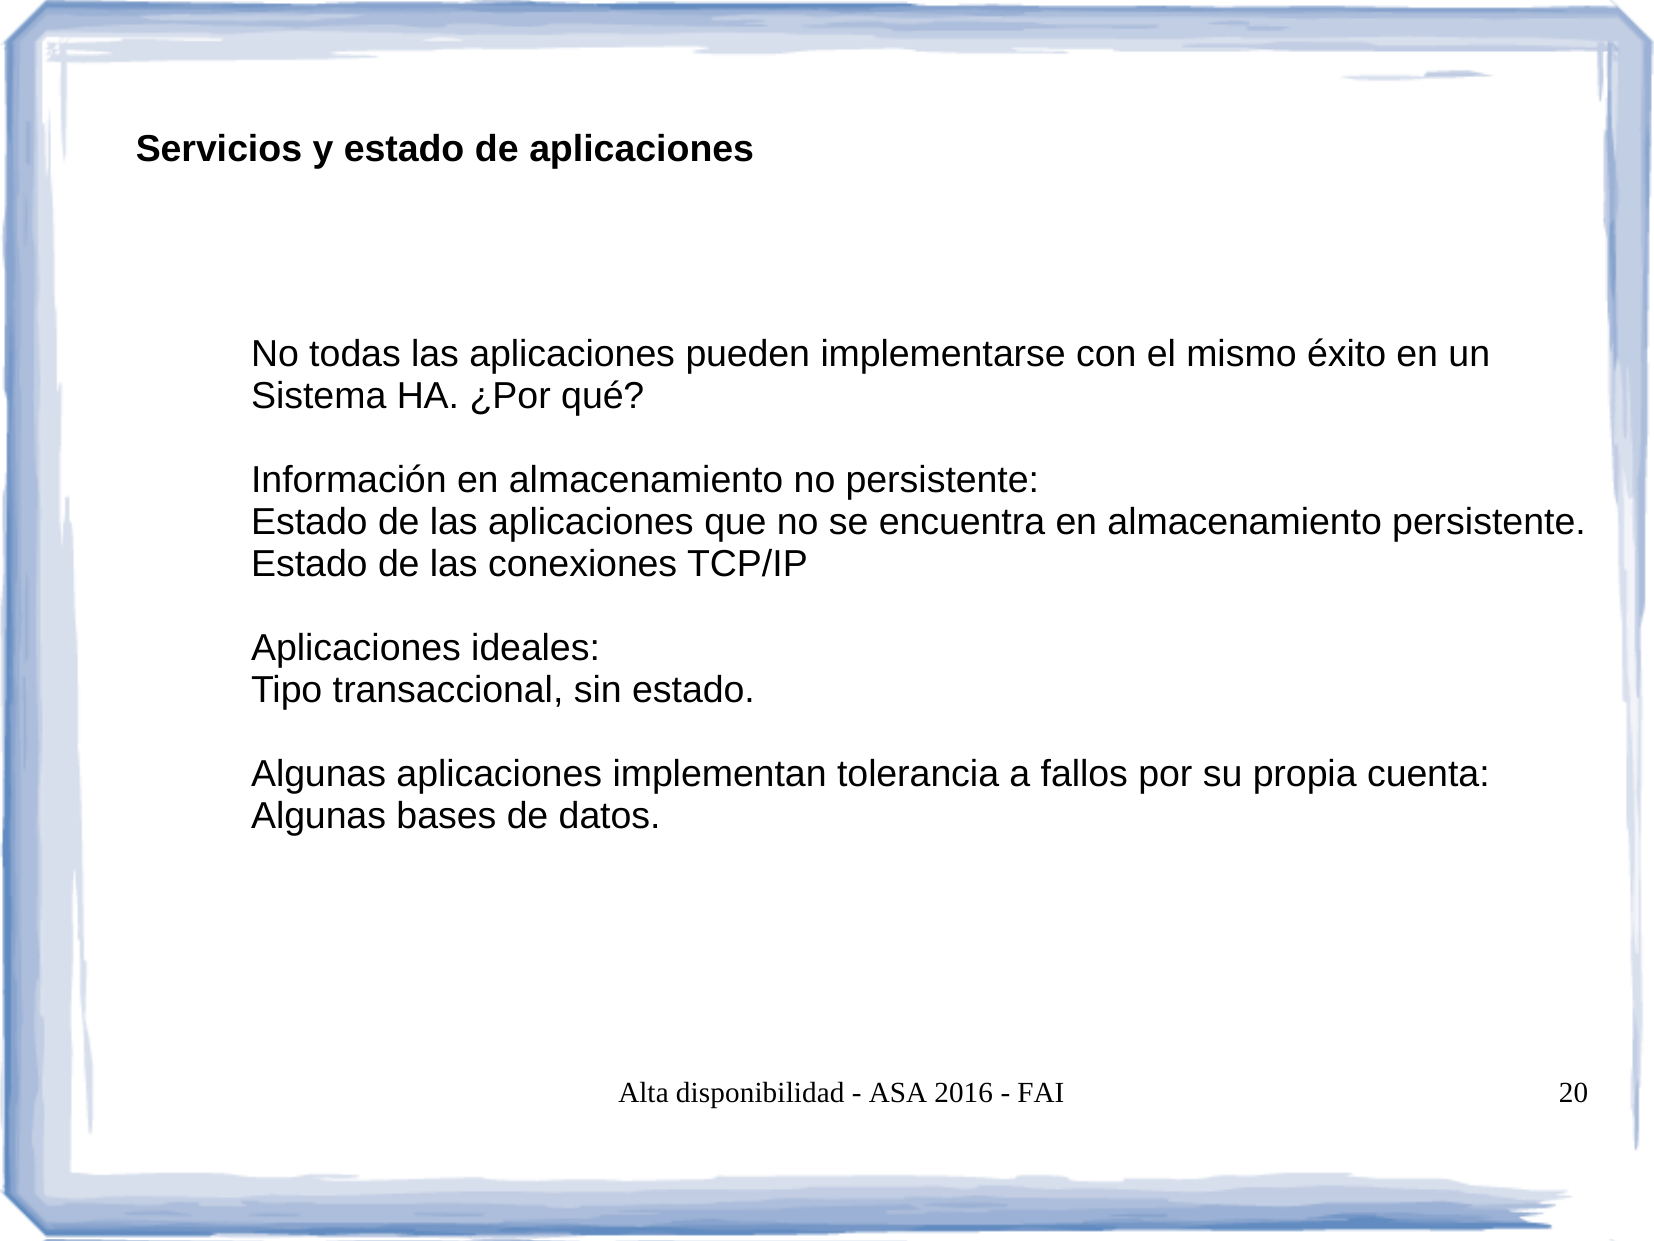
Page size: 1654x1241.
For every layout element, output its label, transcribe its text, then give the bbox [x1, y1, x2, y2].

text_box Servicios y estado de aplicaciones [121, 120, 886, 178]
picture [0, 0, 1654, 1241]
text_box No todas las aplicaciones pueden implementarse con el mismo éxito en un Sistema HA. ¿Por qué? Información en almacenamiento no persistente: Estado de las aplicaciones que no se encuentra en almacenamiento persistente. Estado de las conexiones TCP/IP Aplicaciones ideales: Tipo transaccional, sin estado. Algunas aplicaciones implementan tolerancia a fallos por su propia cuenta: Algunas bases de datos. [236, 324, 1601, 844]
